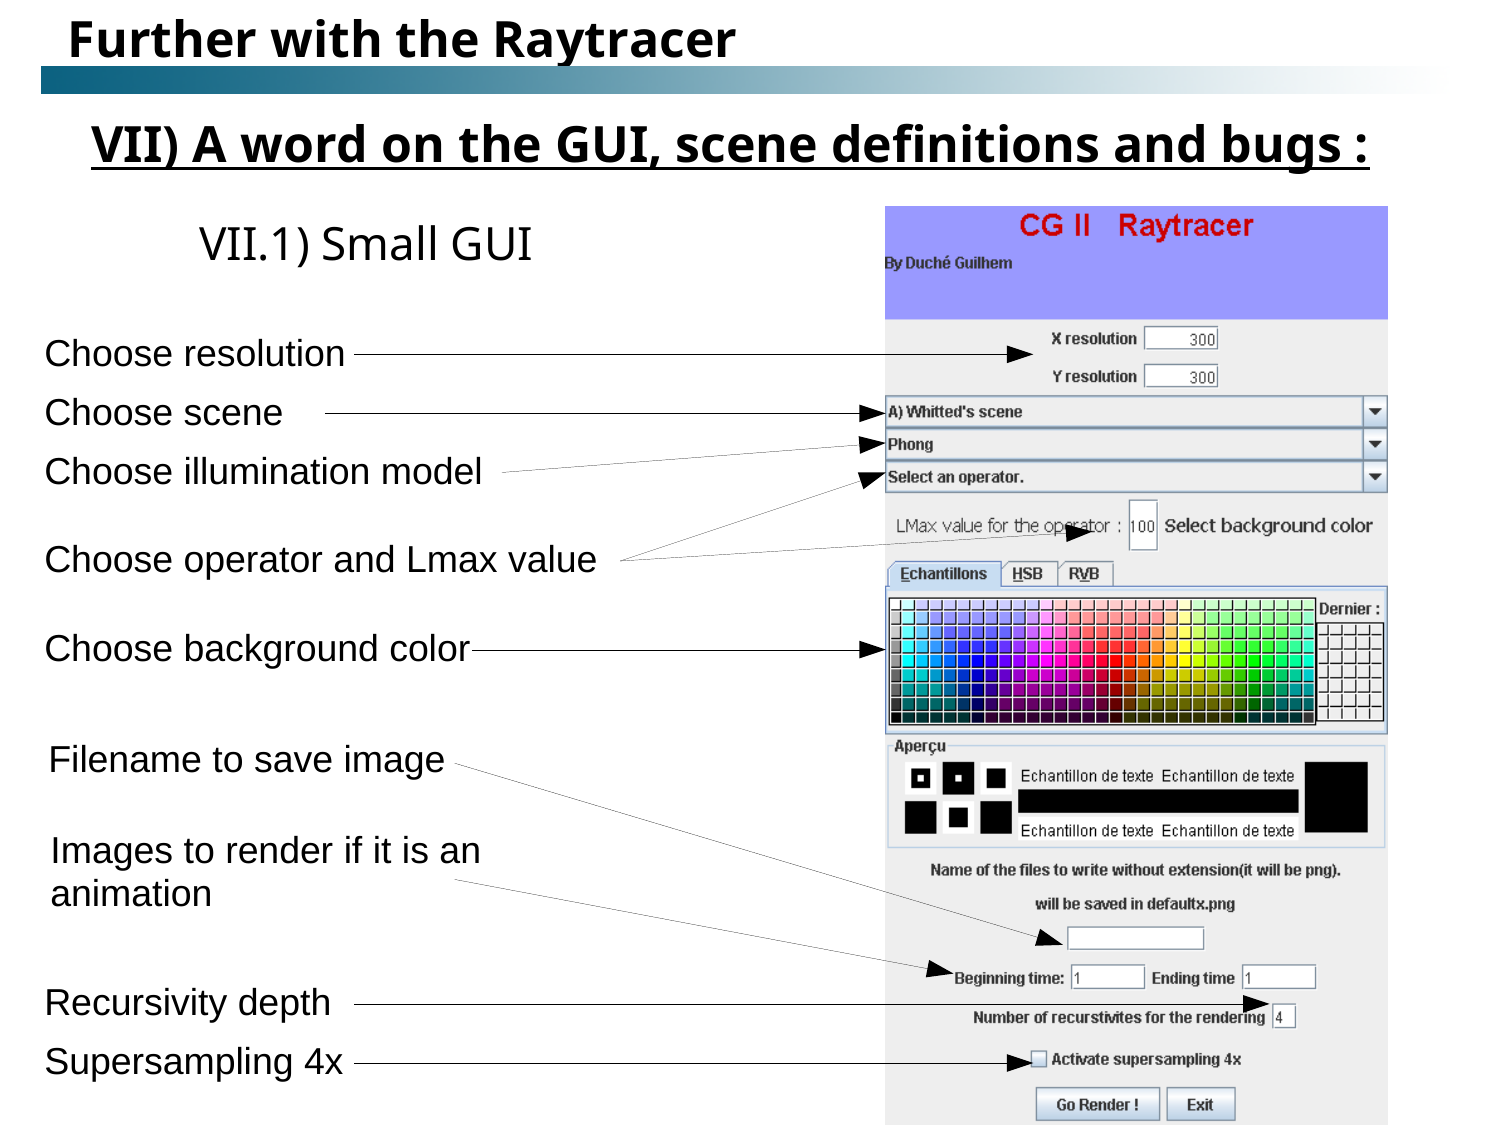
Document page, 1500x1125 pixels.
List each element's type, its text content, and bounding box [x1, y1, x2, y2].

picture [41, 66, 1471, 94]
text_box Images to render if it is an animation [35, 822, 502, 974]
text_box Choose operator and Lmax value [29, 531, 650, 589]
picture [885, 206, 1388, 1125]
text_box Choose resolution [29, 324, 414, 382]
text_box Choose scene [29, 383, 384, 441]
text_box VII.1) Small GUI [184, 203, 1182, 282]
text_box Choose illumination model [29, 442, 532, 500]
text_box Choose background color [29, 620, 562, 680]
text_box VII) A word on the GUI, scene definitions and bugs : [76, 101, 1388, 186]
text_box Supersampling 4x [29, 1033, 473, 1091]
text_box Recursivity depth [29, 974, 502, 1032]
text_box Filename to save image [33, 731, 506, 788]
title Further with the Raytracer [53, 1, 859, 66]
